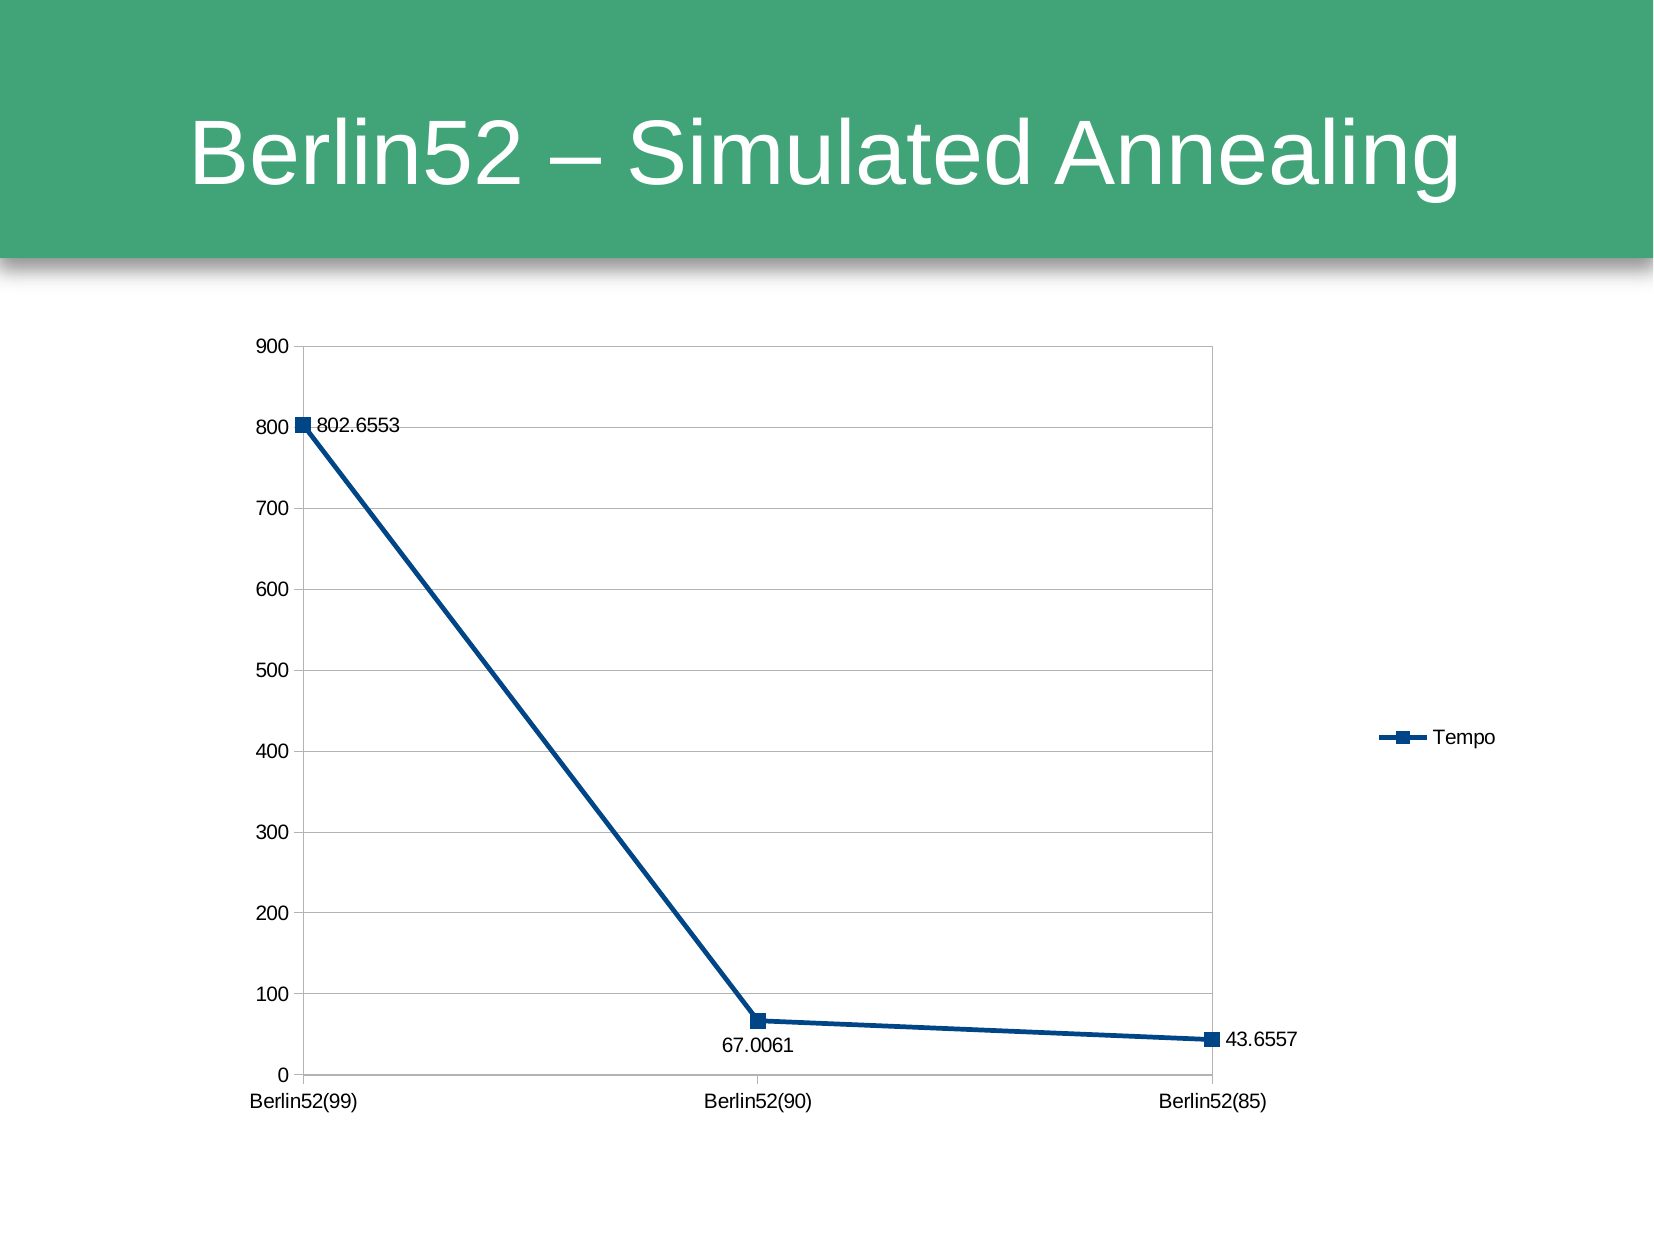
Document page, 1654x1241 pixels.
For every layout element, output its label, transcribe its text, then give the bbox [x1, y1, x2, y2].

chart [195, 315, 1515, 1161]
title Berlin52 – Simulated Annealing [82, 49, 1571, 257]
picture [0, 0, 1654, 1241]
